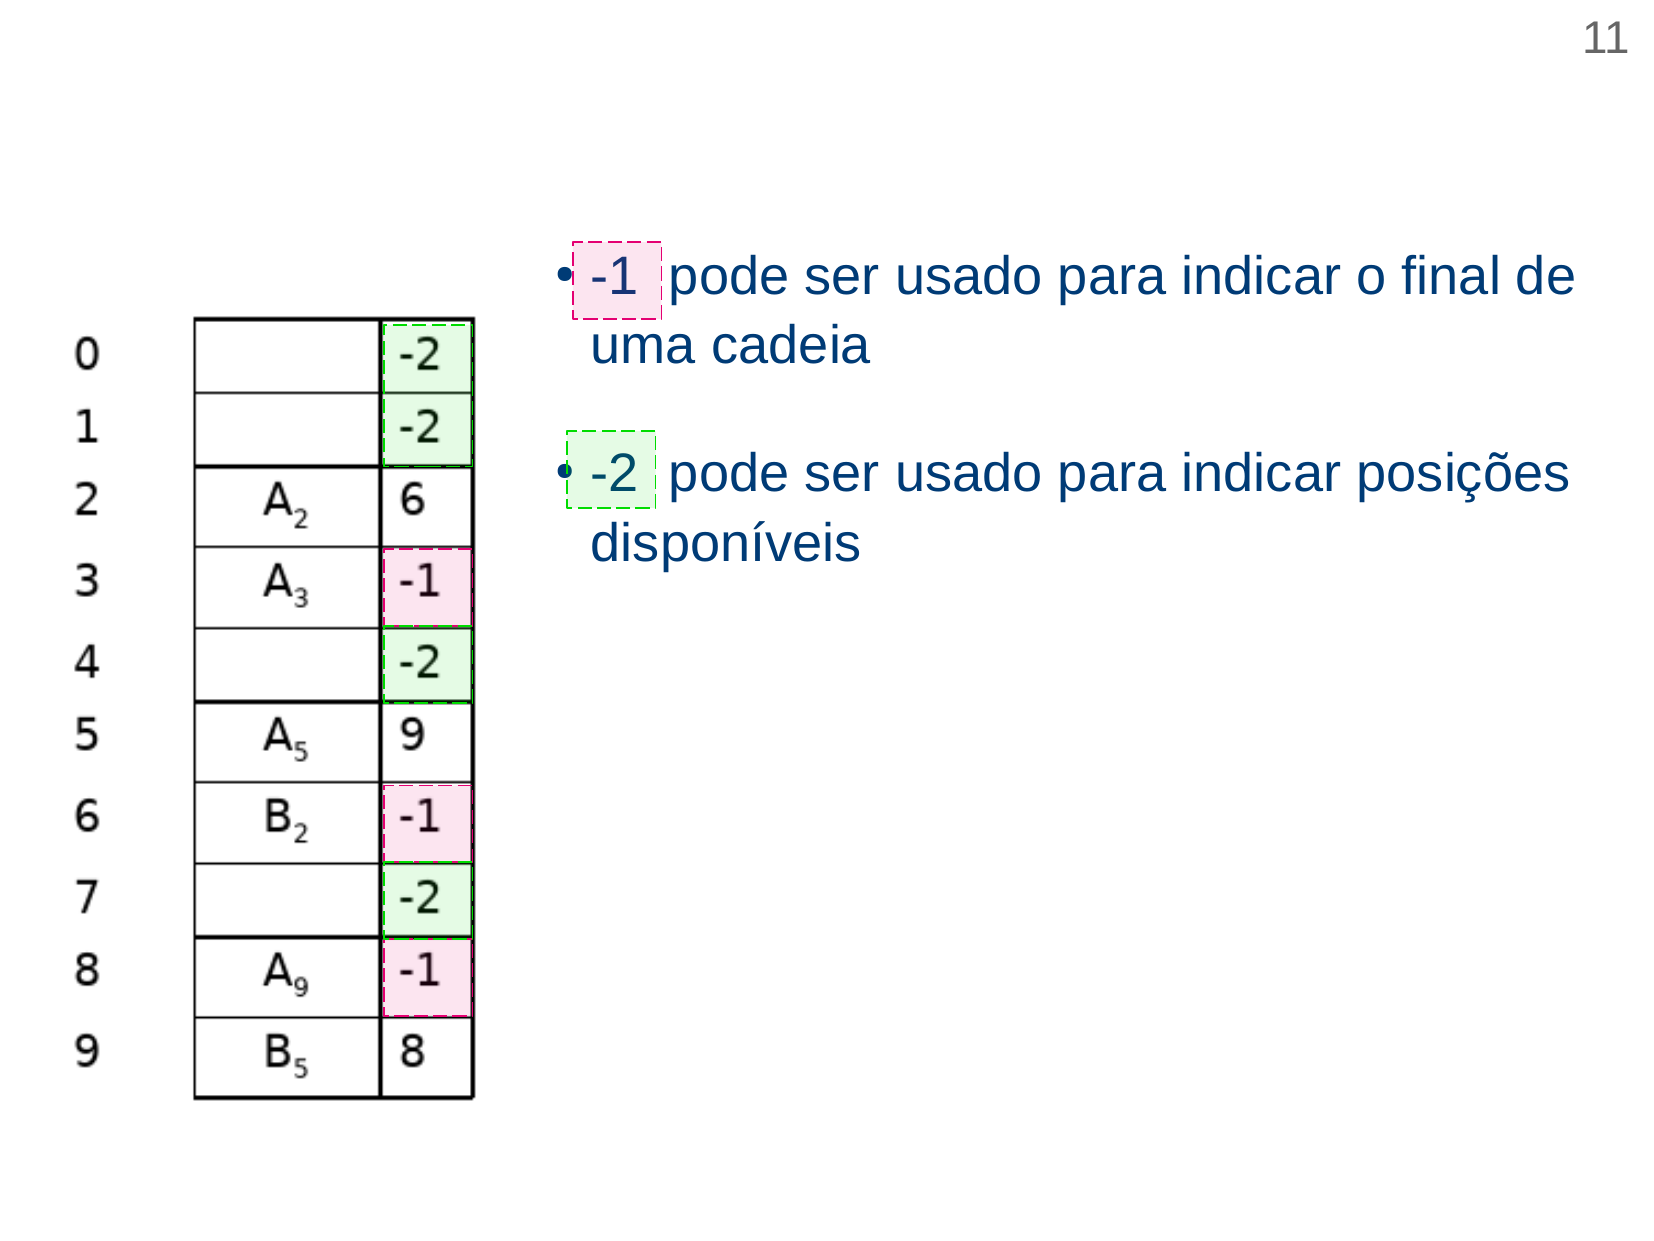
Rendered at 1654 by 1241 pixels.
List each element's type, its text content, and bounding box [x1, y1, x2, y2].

text_box [383, 549, 473, 703]
list -1 pode ser usado para indicar o final de uma cadeia -2 pode ser usado para indicar posições disponíveis [555, 236, 1595, 1211]
text_box [383, 785, 473, 1016]
text_box [572, 242, 662, 319]
text_box [566, 431, 656, 508]
text_box [383, 324, 473, 467]
picture [60, 311, 491, 1105]
